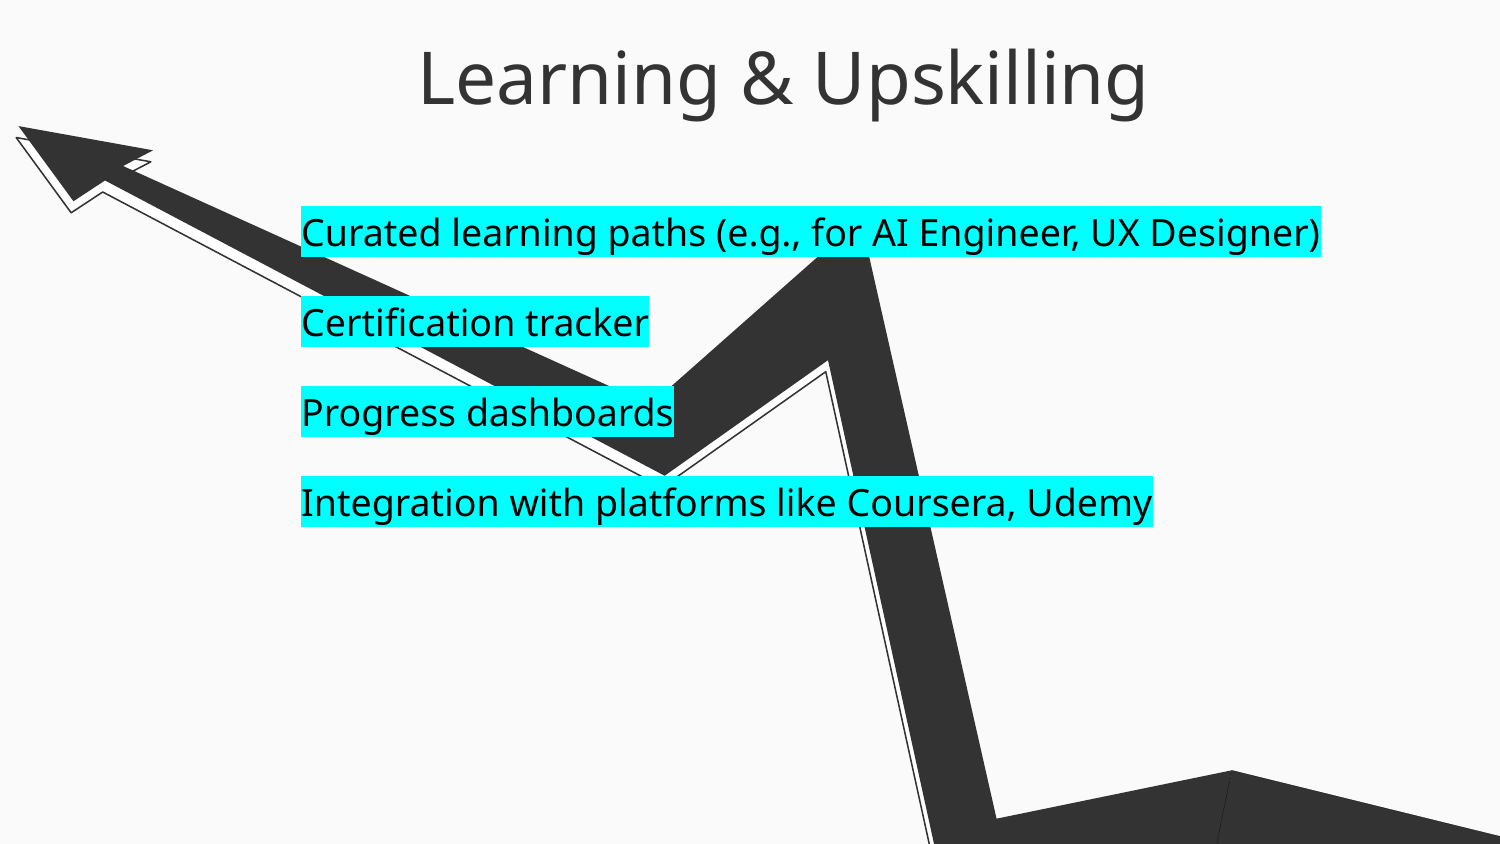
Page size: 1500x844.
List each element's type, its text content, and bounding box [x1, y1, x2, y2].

text_box Curated learning paths (e.g., for AI Engineer, UX Designer) Certification tracker Progress dashboards Integration with platforms like Coursera, Udemy [286, 201, 1390, 580]
title Learning & Upskilling [142, 26, 1407, 121]
text_box [18, 126, 286, 287]
text_box [873, 580, 1231, 844]
text_box [1218, 771, 1500, 844]
